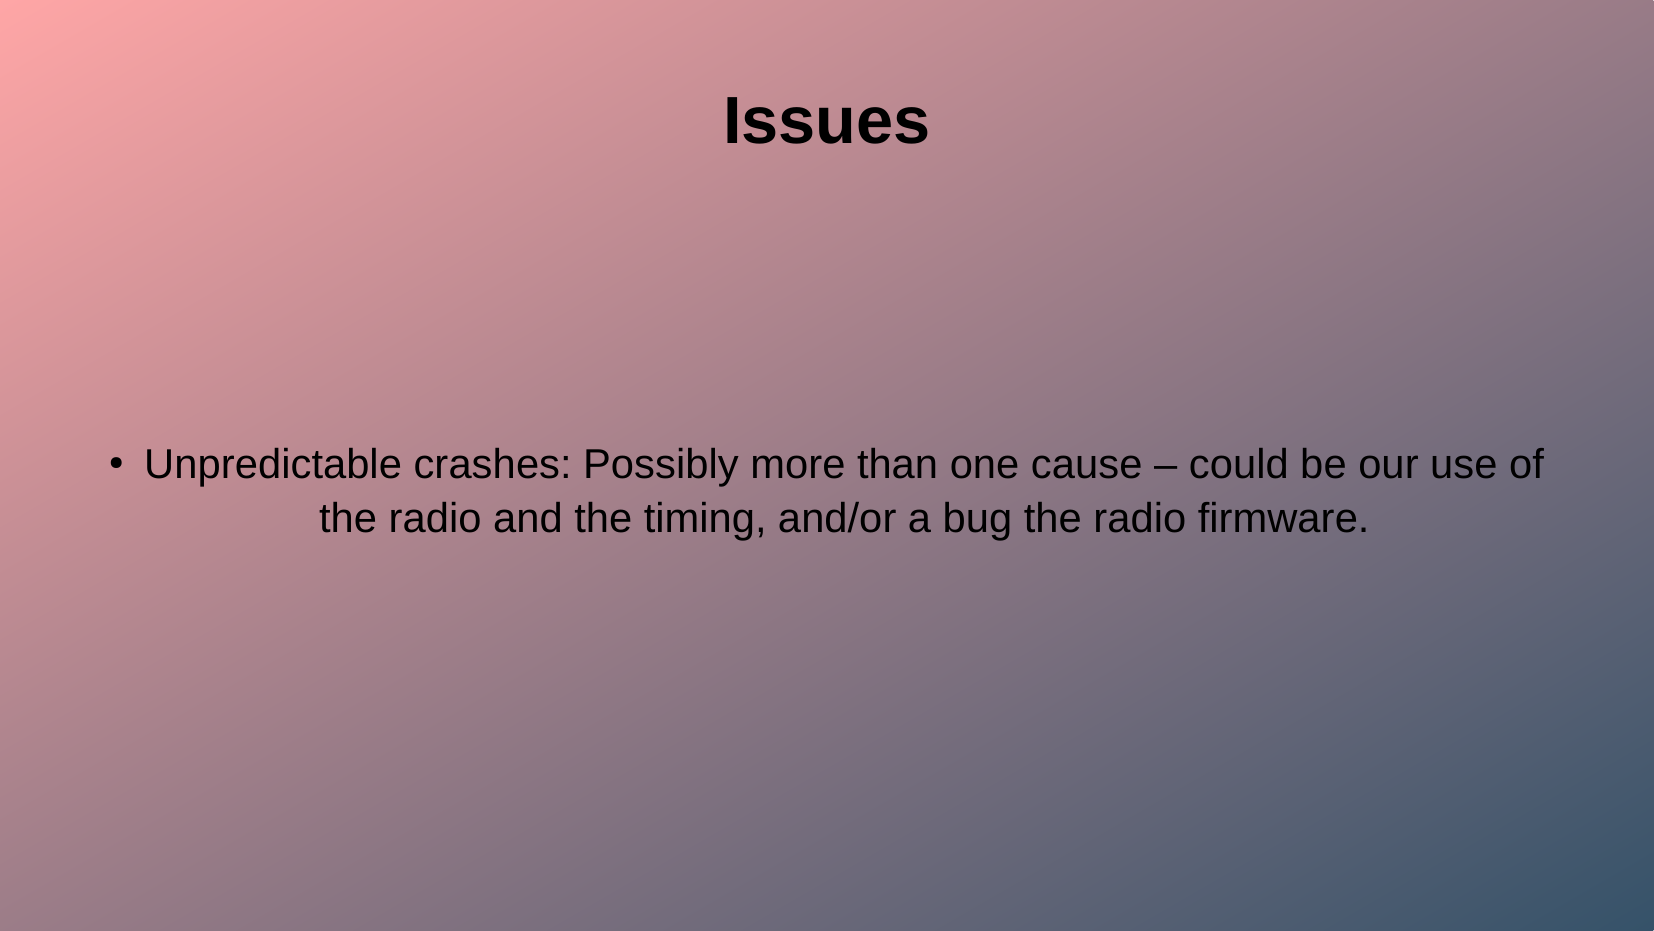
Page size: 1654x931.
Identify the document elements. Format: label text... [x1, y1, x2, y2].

subtitle Unpredictable crashes: Possibly more than one cause – could be our use of the radio and the timing, and/or a bug the radio firmware. [82, 217, 1571, 758]
title Issues [82, 37, 1571, 193]
